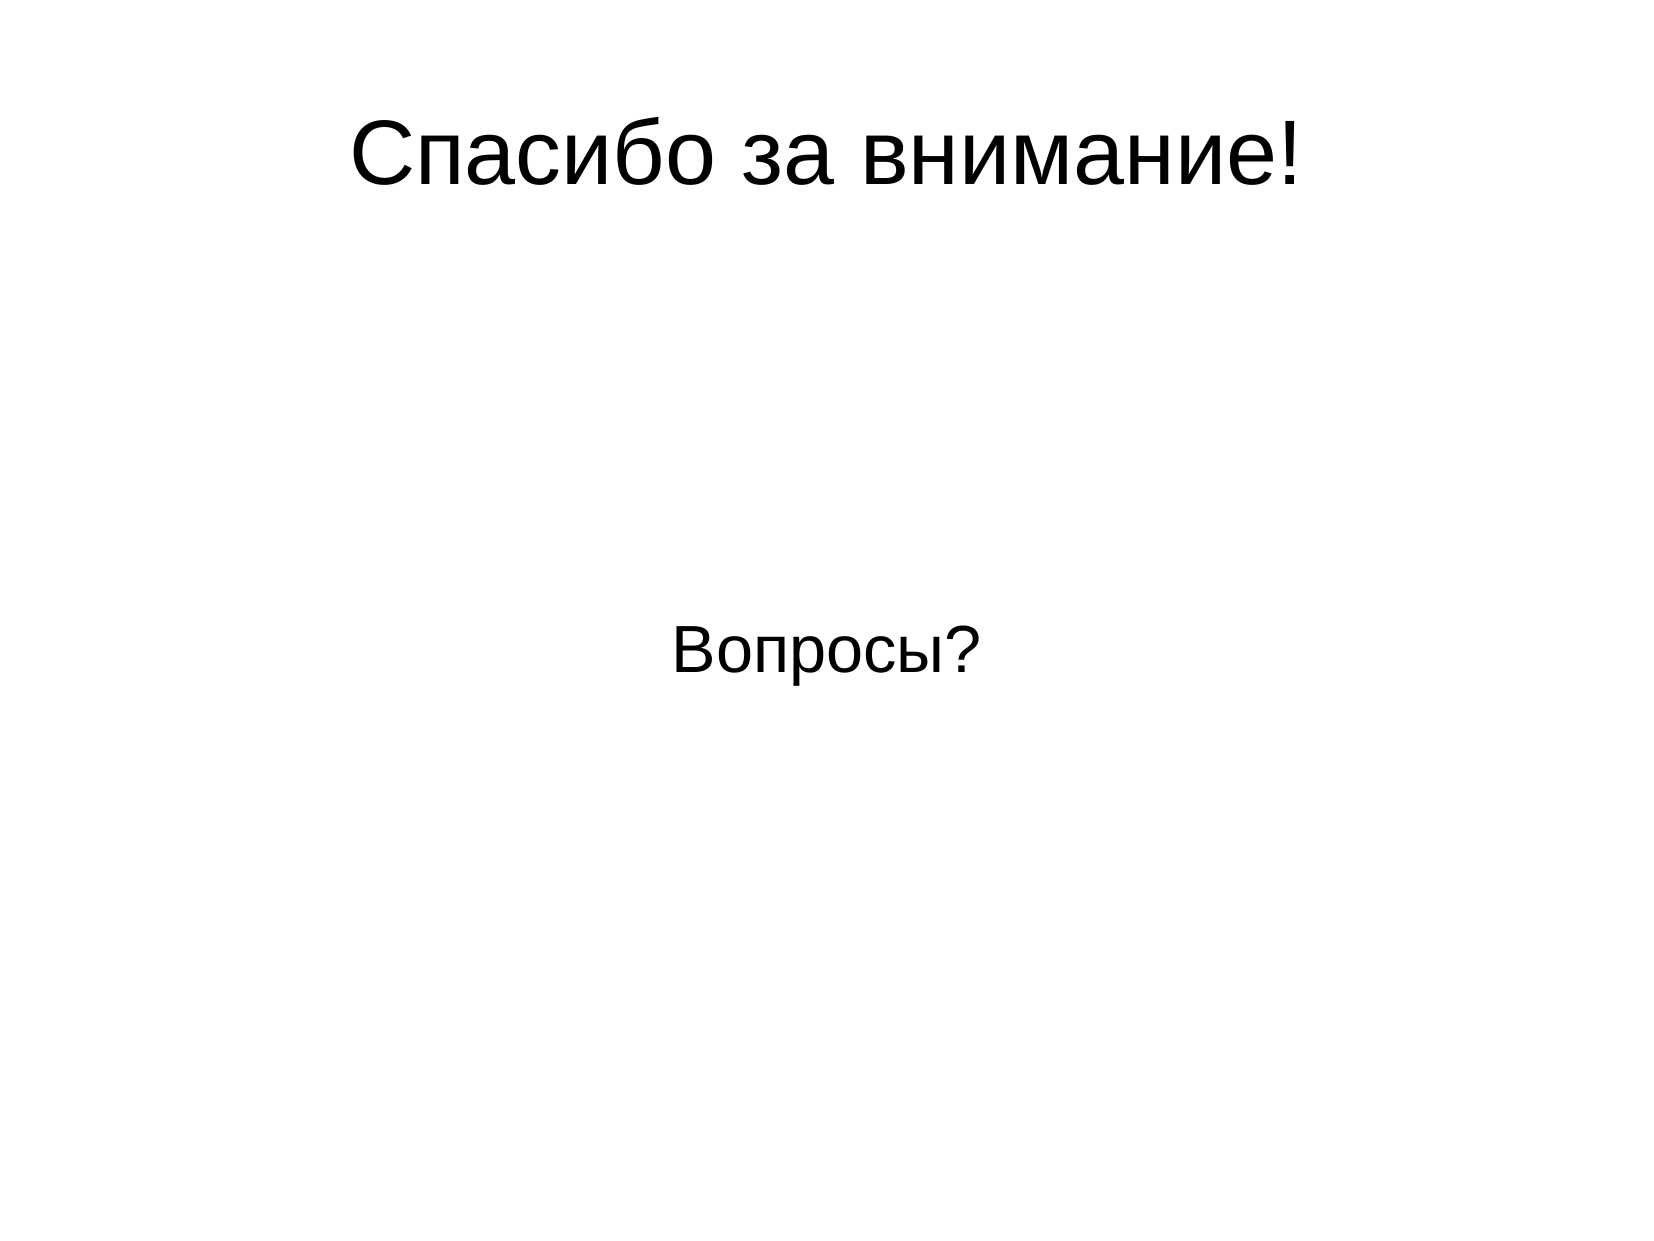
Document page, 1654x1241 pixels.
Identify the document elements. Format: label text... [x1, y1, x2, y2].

subtitle Вопросы? [82, 290, 1571, 1010]
title Спасибо за внимание! [82, 49, 1571, 257]
